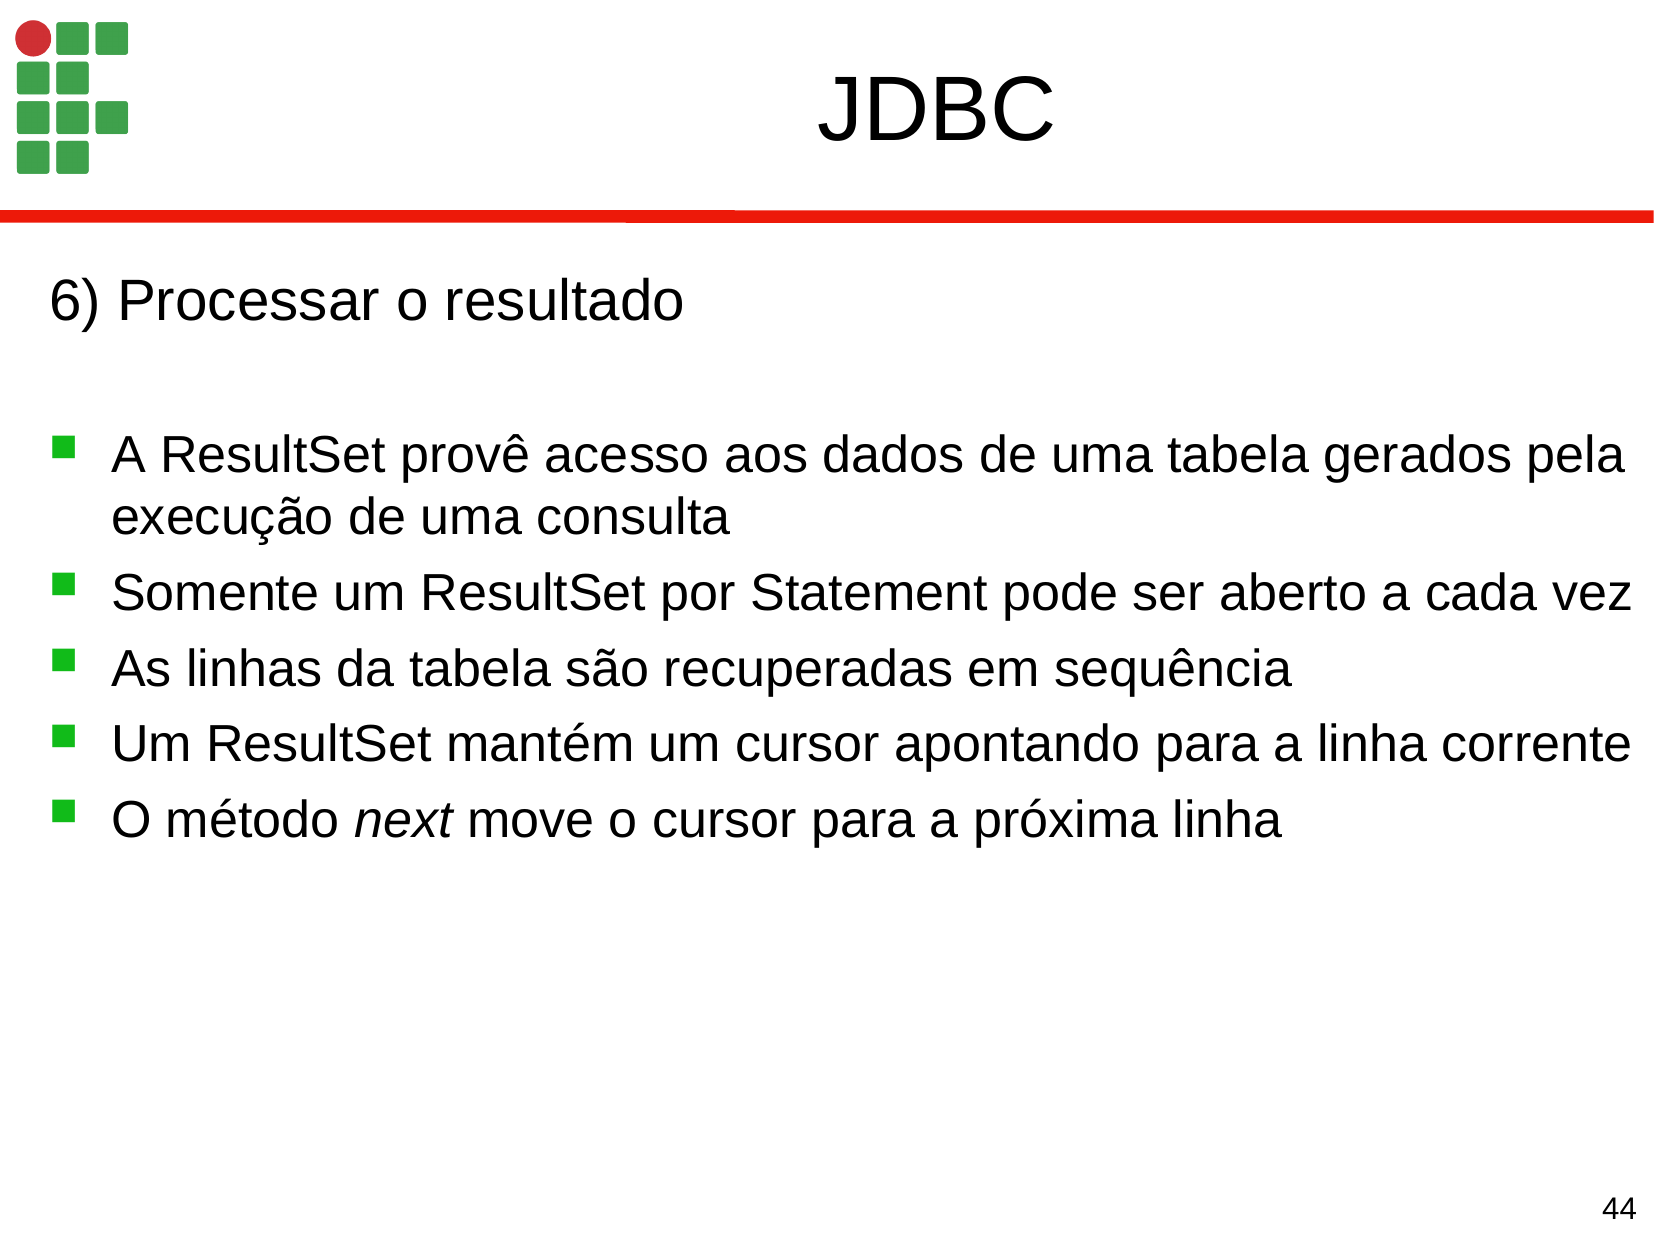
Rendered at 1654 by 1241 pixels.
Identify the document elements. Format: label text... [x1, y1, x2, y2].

text_box JDBC [253, 0, 1622, 207]
picture [14, 16, 130, 178]
text_box 6) Processar o resultado A ResultSet provê acesso aos dados de uma tabela gerados pela execução de uma consulta Somente um ResultSet por Statement pode ser aberto a cada vez As linhas da tabela são recuperadas em sequência Um ResultSet mantém um cursor apontando para a linha corrente O método next move o cursor para a próxima linha [32, 253, 1654, 1205]
text_box <number> [1185, 1179, 1654, 1220]
